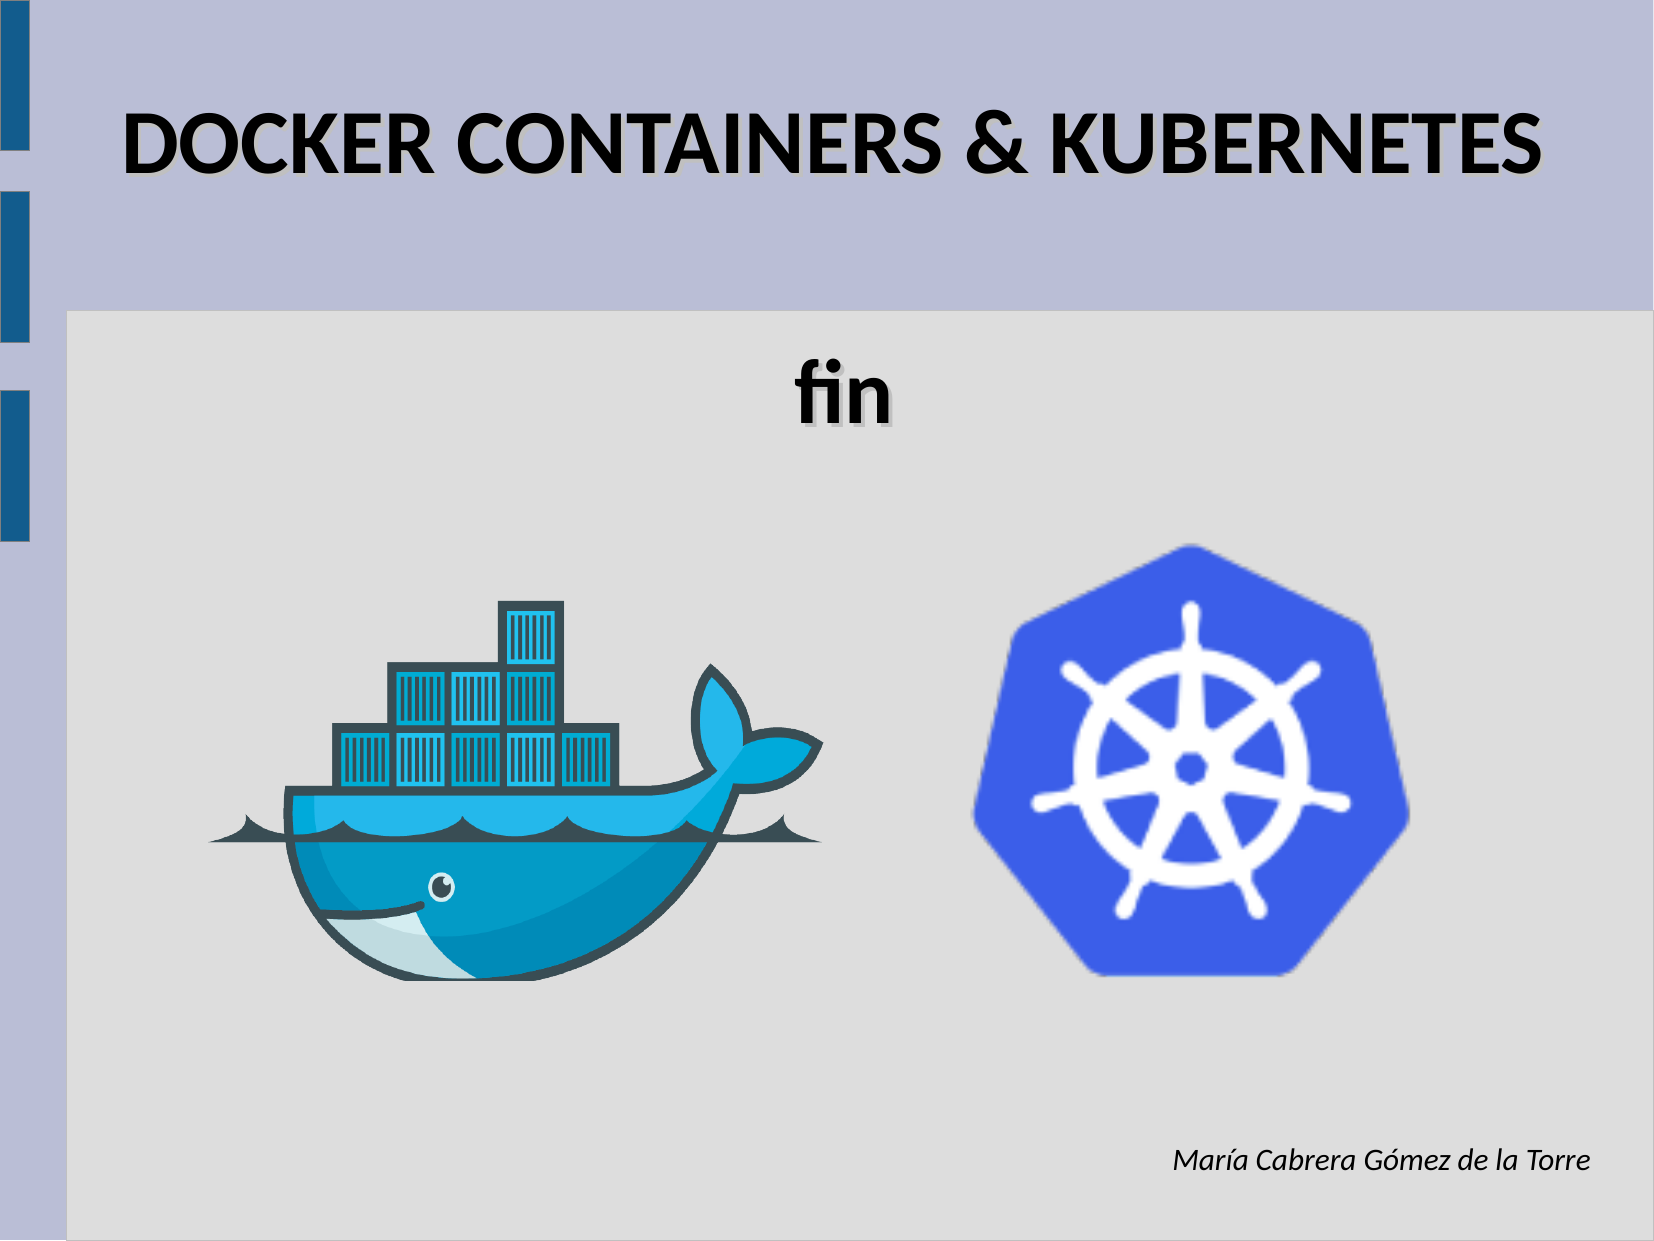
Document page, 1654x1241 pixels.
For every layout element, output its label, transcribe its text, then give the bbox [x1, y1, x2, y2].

text_box María Cabrera Gómez de la Torre [1157, 1139, 1654, 1193]
picture [94, 448, 1654, 993]
text_box DOCKER CONTAINERS & KUBERNETES [106, 97, 1654, 225]
text_box fin [779, 347, 943, 475]
